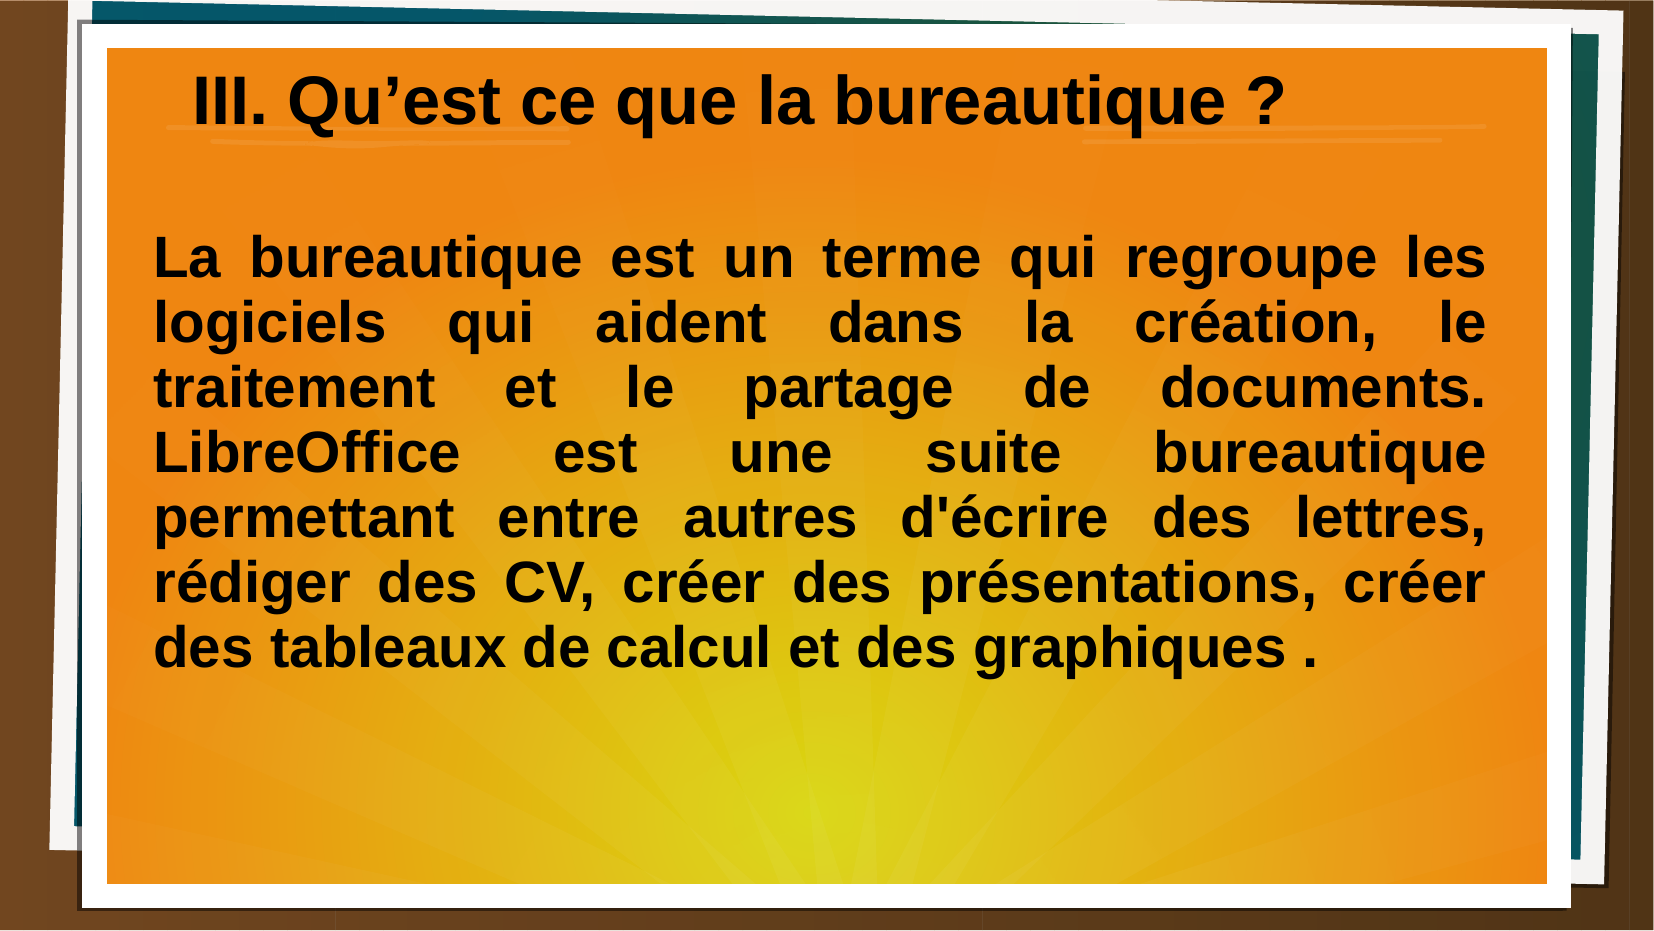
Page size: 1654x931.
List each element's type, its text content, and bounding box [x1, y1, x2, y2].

list La bureautique est un terme qui regroupe les logiciels qui aident dans la création, le traitement et le partage de documents. LibreOffice est une suite bureautique permettant entre autres d'écrire des lettres, rédiger des CV, créer des présentations, créer des tableaux de calcul et des graphiques . [82, 224, 1489, 764]
title III. Qu’est ce que la bureautique ? [59, 11, 1441, 189]
